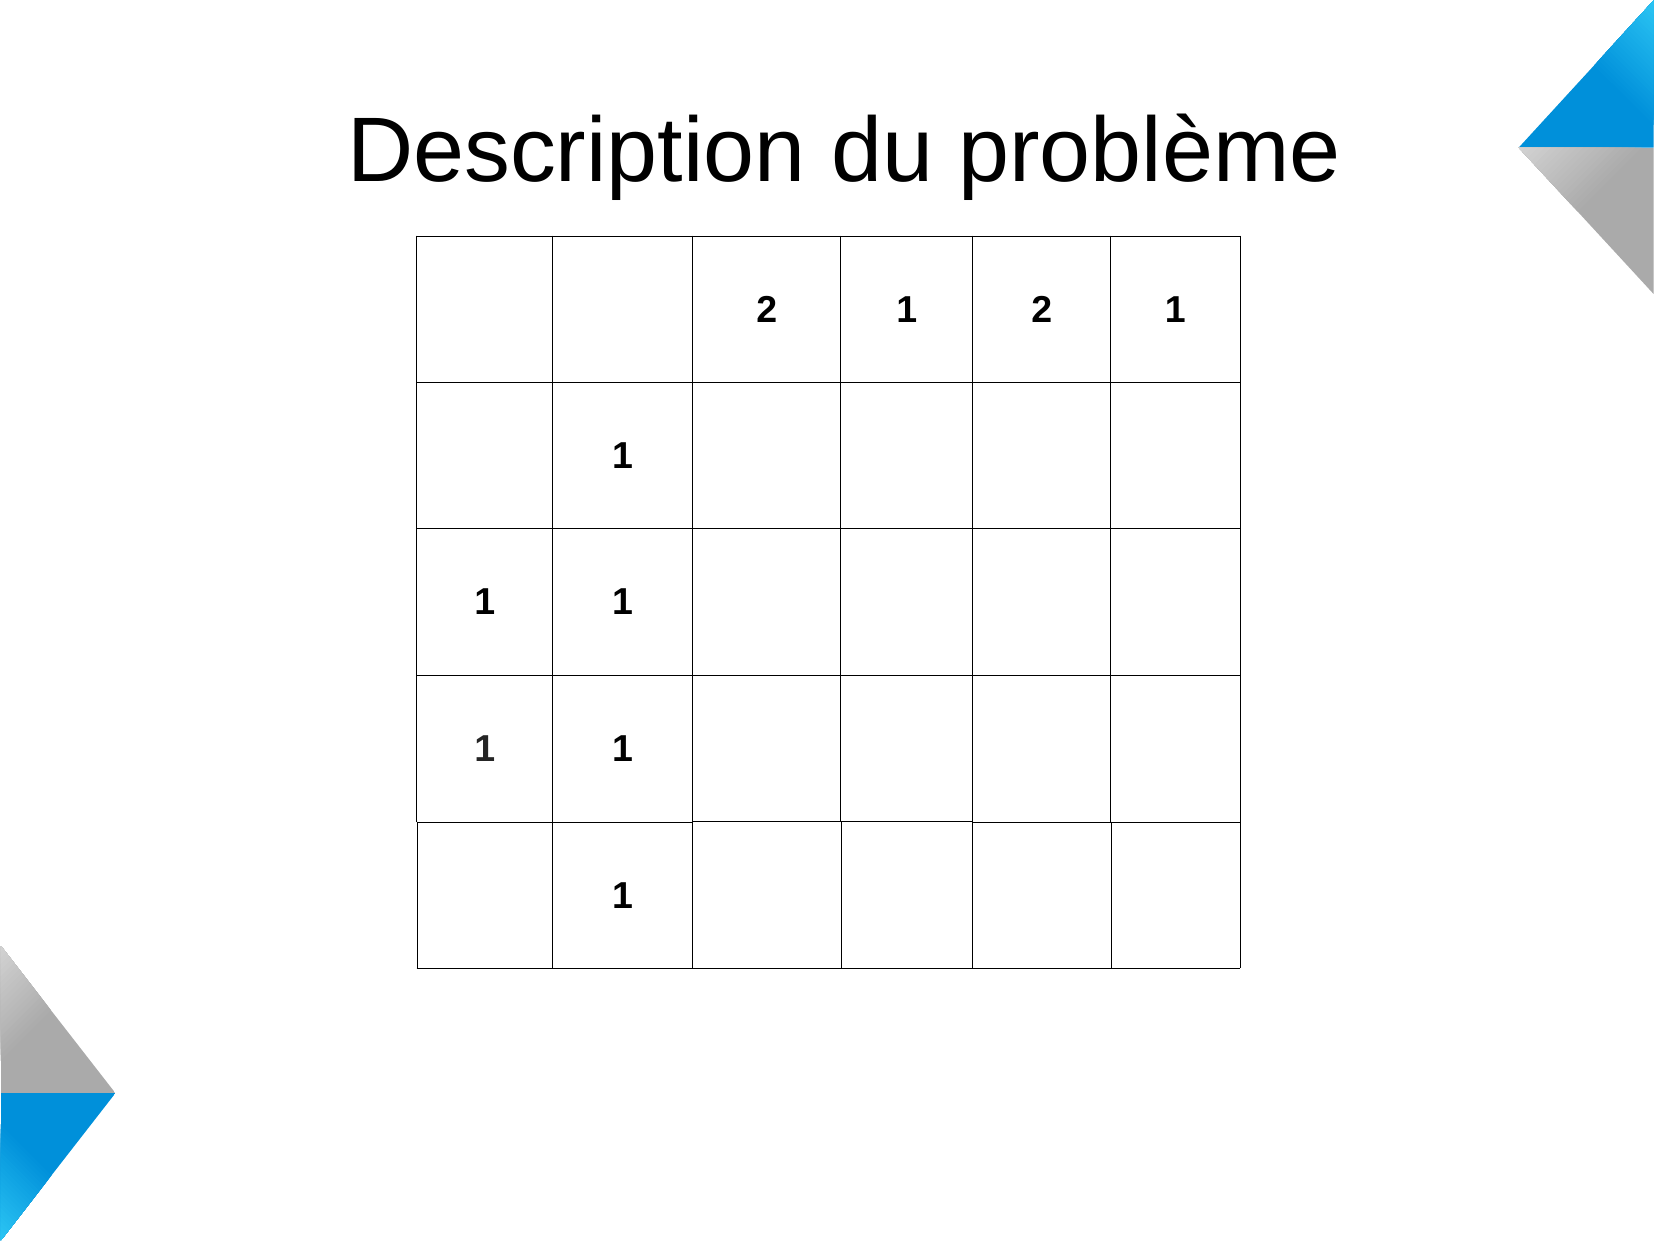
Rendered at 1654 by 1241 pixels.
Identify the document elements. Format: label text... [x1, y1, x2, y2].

table_header 2 [973, 237, 1110, 382]
table_cell [973, 823, 1111, 968]
table_cell [973, 676, 1110, 822]
table_cell [841, 529, 972, 675]
table_header 1 [841, 237, 972, 382]
table_cell [842, 822, 972, 968]
table_header [553, 237, 692, 382]
table_cell [841, 676, 972, 821]
table_cell 1 [553, 383, 692, 528]
table_cell 1 [553, 529, 692, 675]
table_cell [693, 529, 840, 675]
table_cell [973, 383, 1110, 528]
table_cell [1112, 823, 1240, 968]
table_header [417, 237, 552, 382]
table_cell [1111, 529, 1240, 675]
table_cell 1 [417, 676, 552, 822]
table_cell 1 [417, 529, 552, 675]
table_cell [693, 676, 840, 821]
table_cell [1111, 676, 1240, 822]
table_cell [693, 383, 840, 528]
title Description du problème [82, 49, 1571, 257]
table_cell [1111, 383, 1240, 528]
table_cell [417, 383, 552, 528]
table_header 2 [693, 237, 840, 382]
table_cell [418, 823, 552, 968]
table_header 1 [1111, 237, 1240, 382]
table_cell [973, 529, 1110, 675]
table_cell 1 [553, 823, 692, 968]
table_cell [841, 383, 972, 528]
table_cell 1 [553, 676, 692, 822]
table_cell [693, 822, 841, 968]
